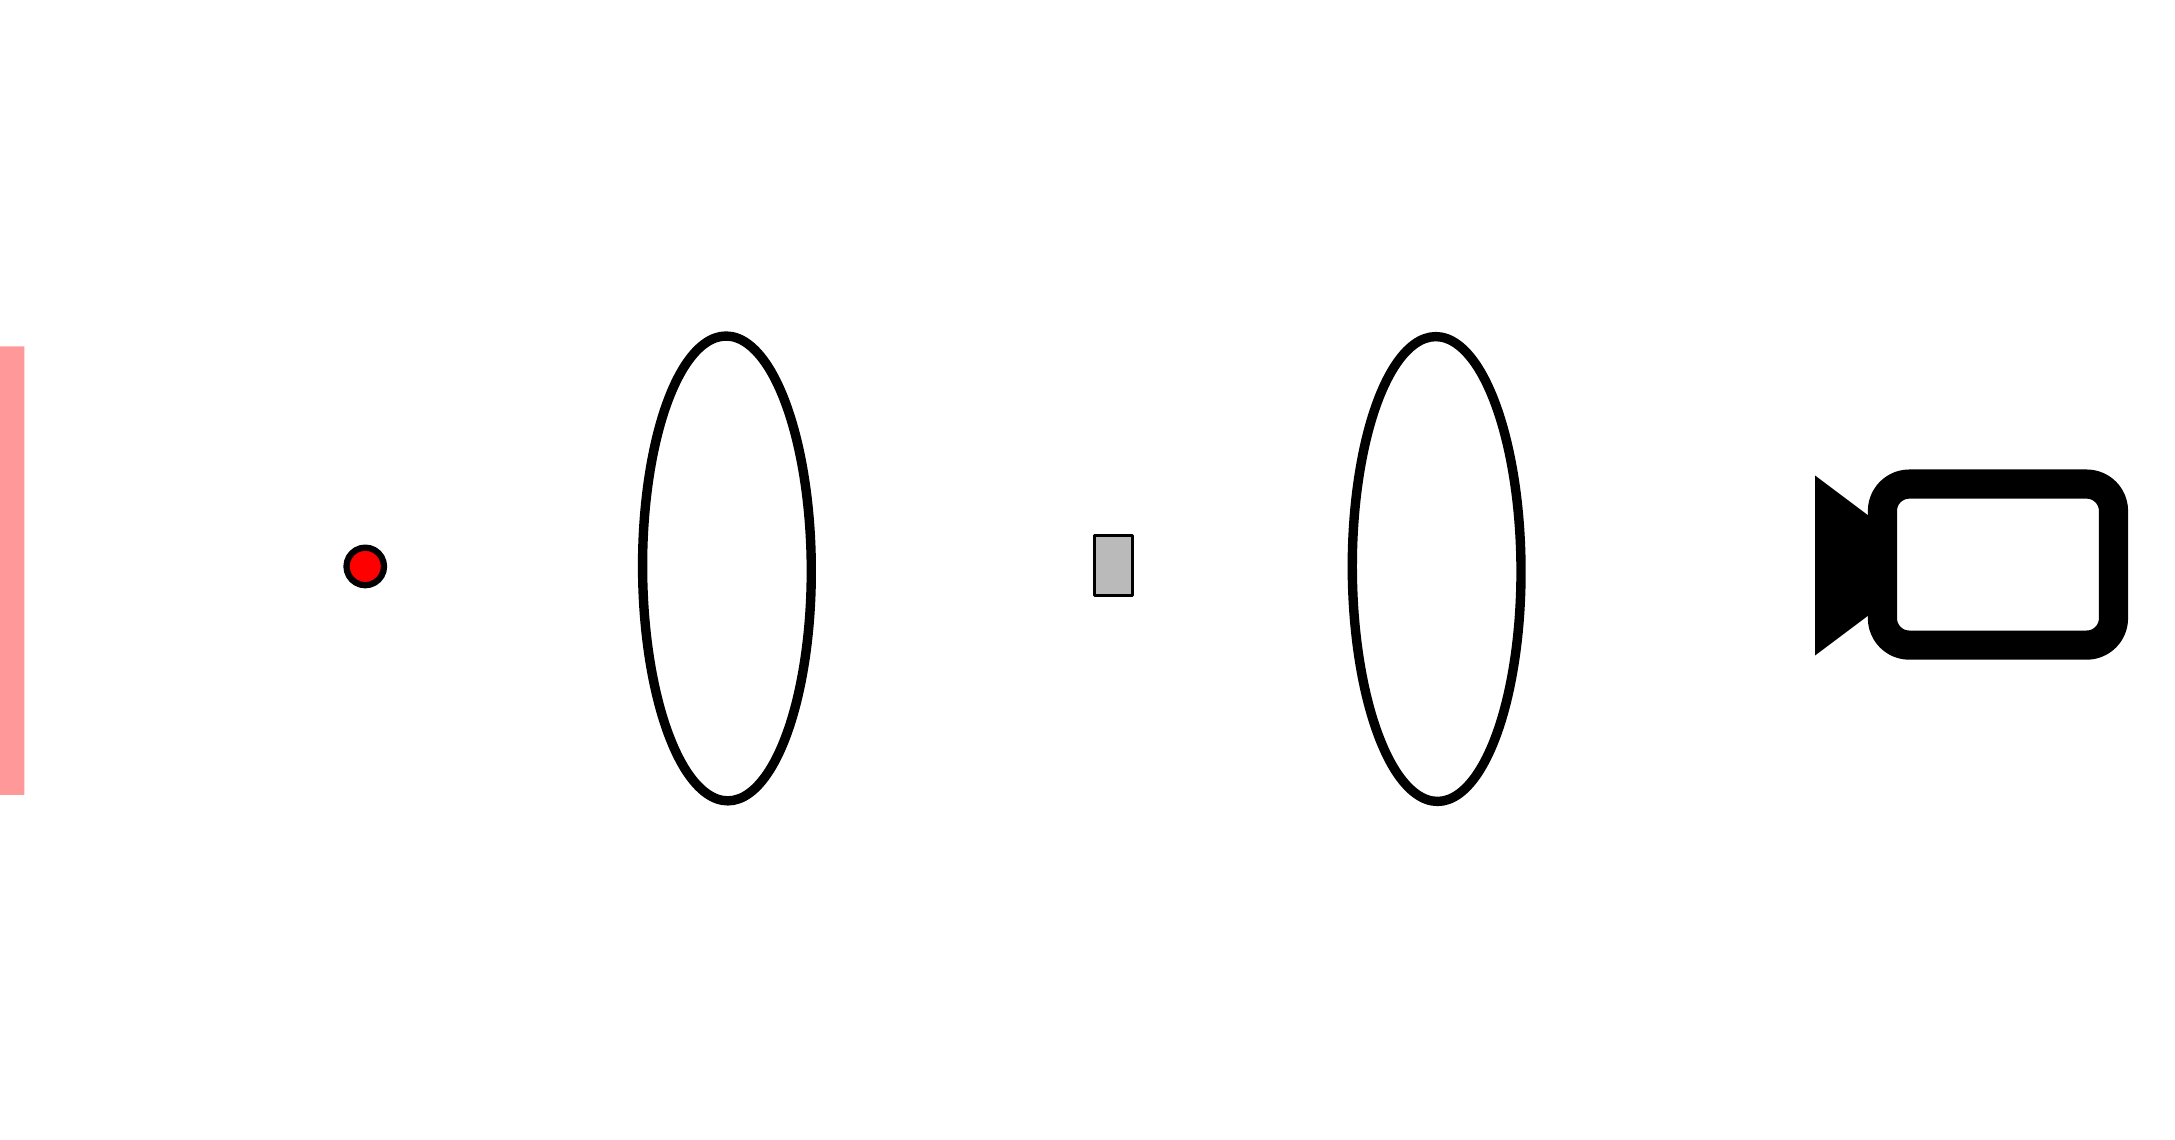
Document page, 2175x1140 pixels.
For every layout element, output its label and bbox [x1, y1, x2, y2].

text_box [642, 336, 812, 801]
text_box [1815, 475, 1876, 656]
text_box [1352, 336, 1522, 802]
text_box [346, 547, 385, 586]
text_box [1882, 484, 2114, 646]
text_box [1094, 535, 1133, 596]
